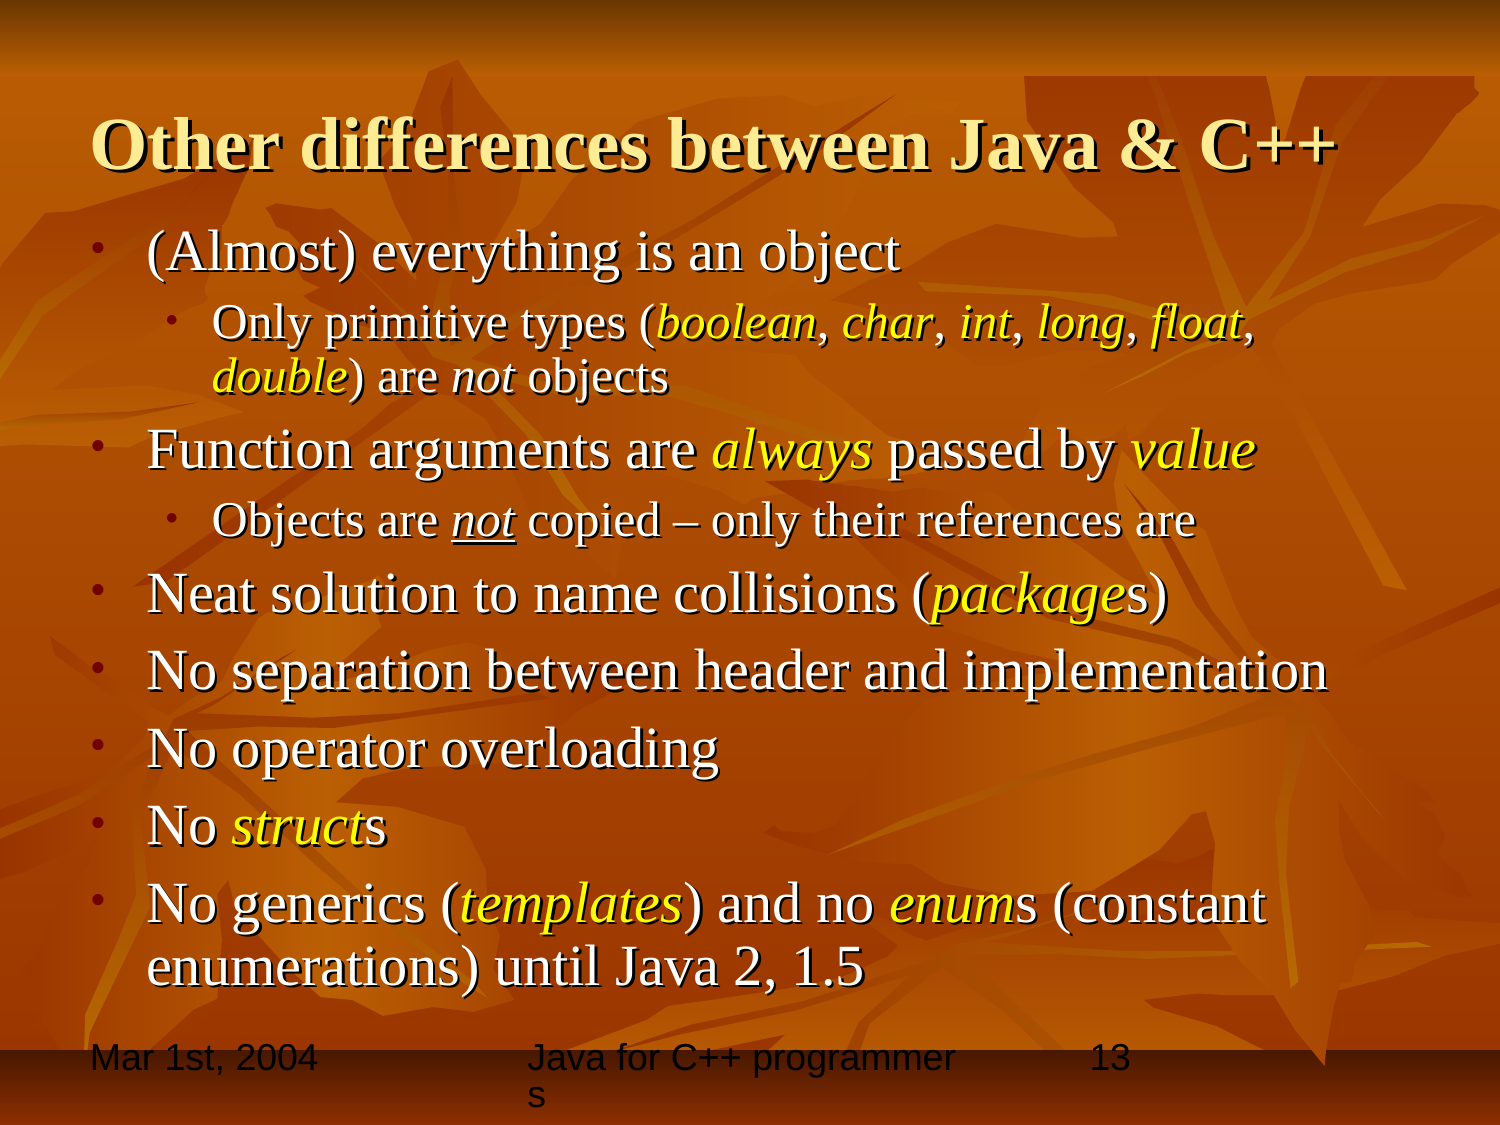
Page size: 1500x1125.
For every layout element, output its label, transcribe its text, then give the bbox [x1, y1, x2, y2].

title Other differences between Java & C++ [75, 45, 1426, 212]
list (Almost) everything is an object Only primitive types (boolean, char, int, long, float, double) are not objects Function arguments are always passed by value Objects are not copied – only their references are Neat solution to name collisions (packages) No separation between header and implementation No operator overloading No structs No generics (templates) and no enums (constant enumerations) until Java 2, 1.5 [75, 212, 1426, 1006]
